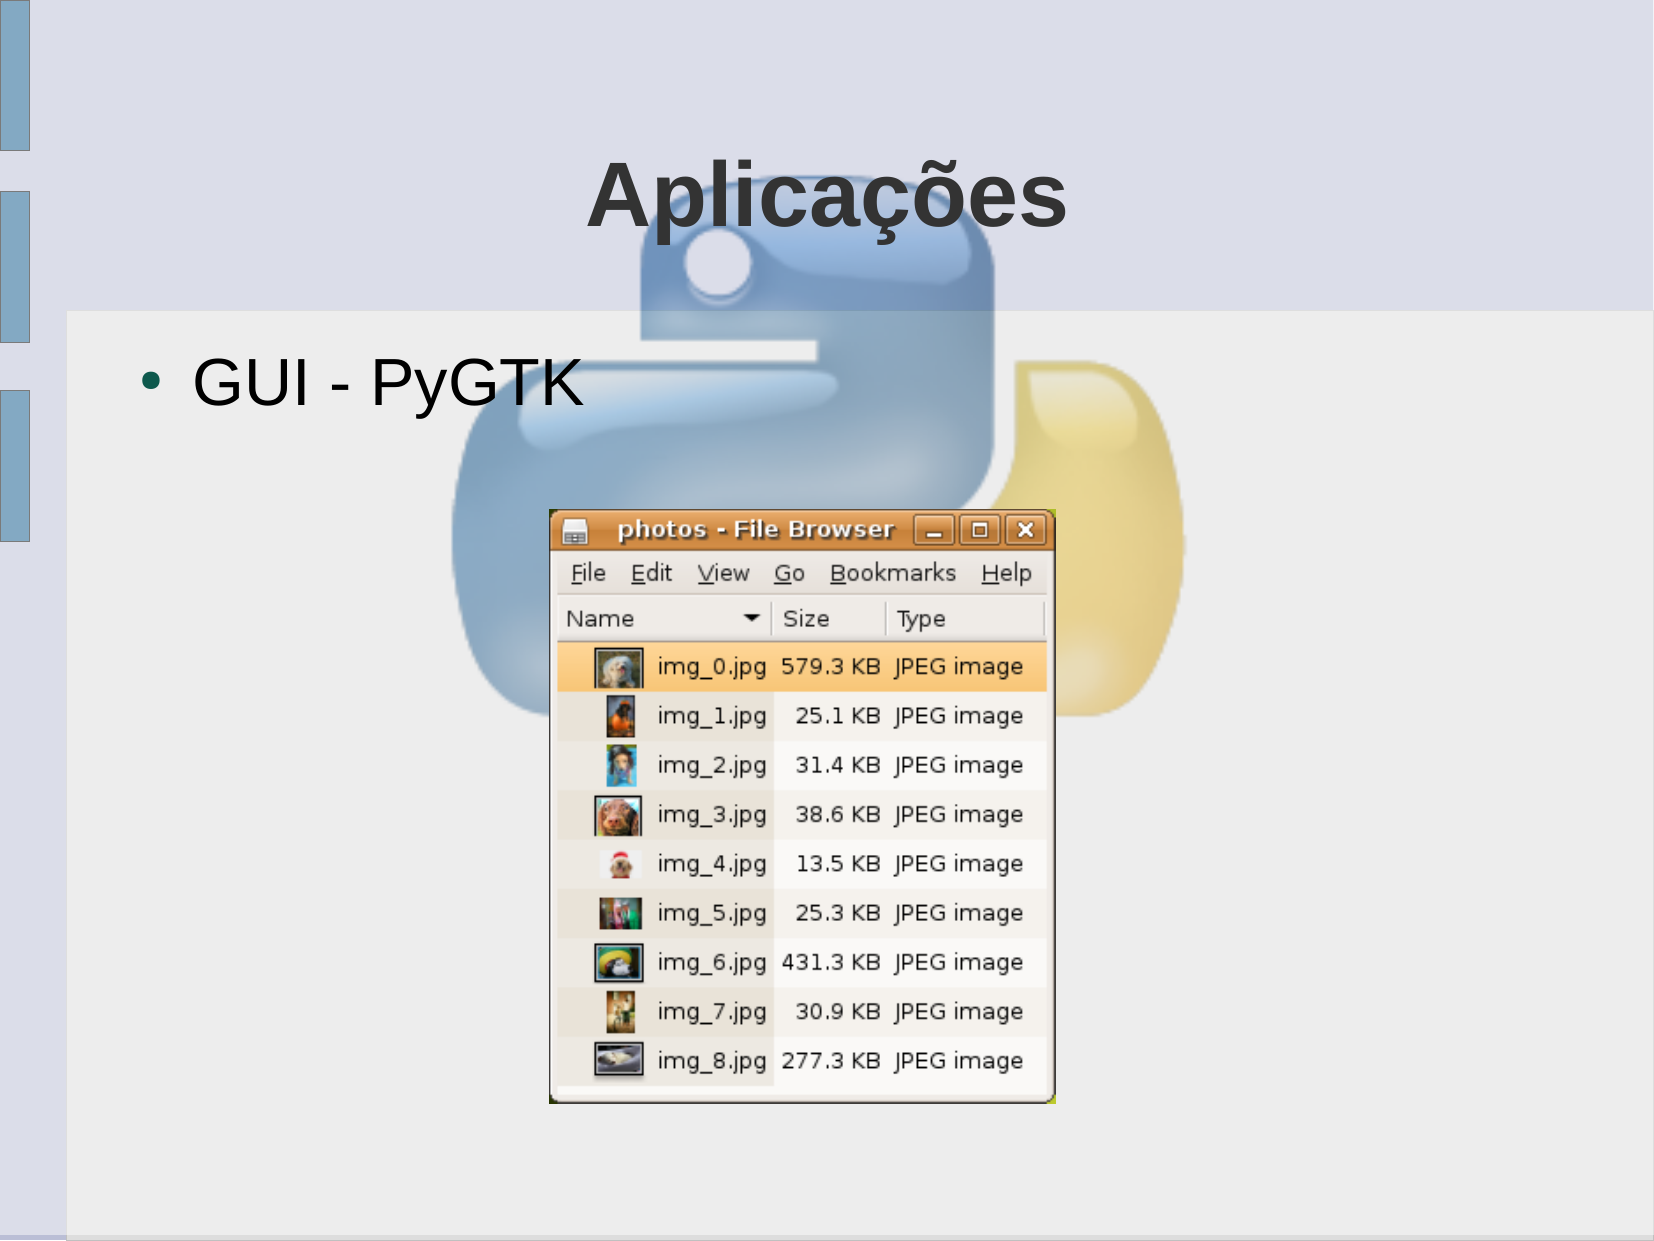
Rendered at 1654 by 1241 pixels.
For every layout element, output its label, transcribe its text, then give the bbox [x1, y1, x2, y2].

title Aplicações [121, 91, 1534, 299]
picture [0, 0, 1654, 1235]
list GUI - PyGTK [121, 344, 1534, 1127]
